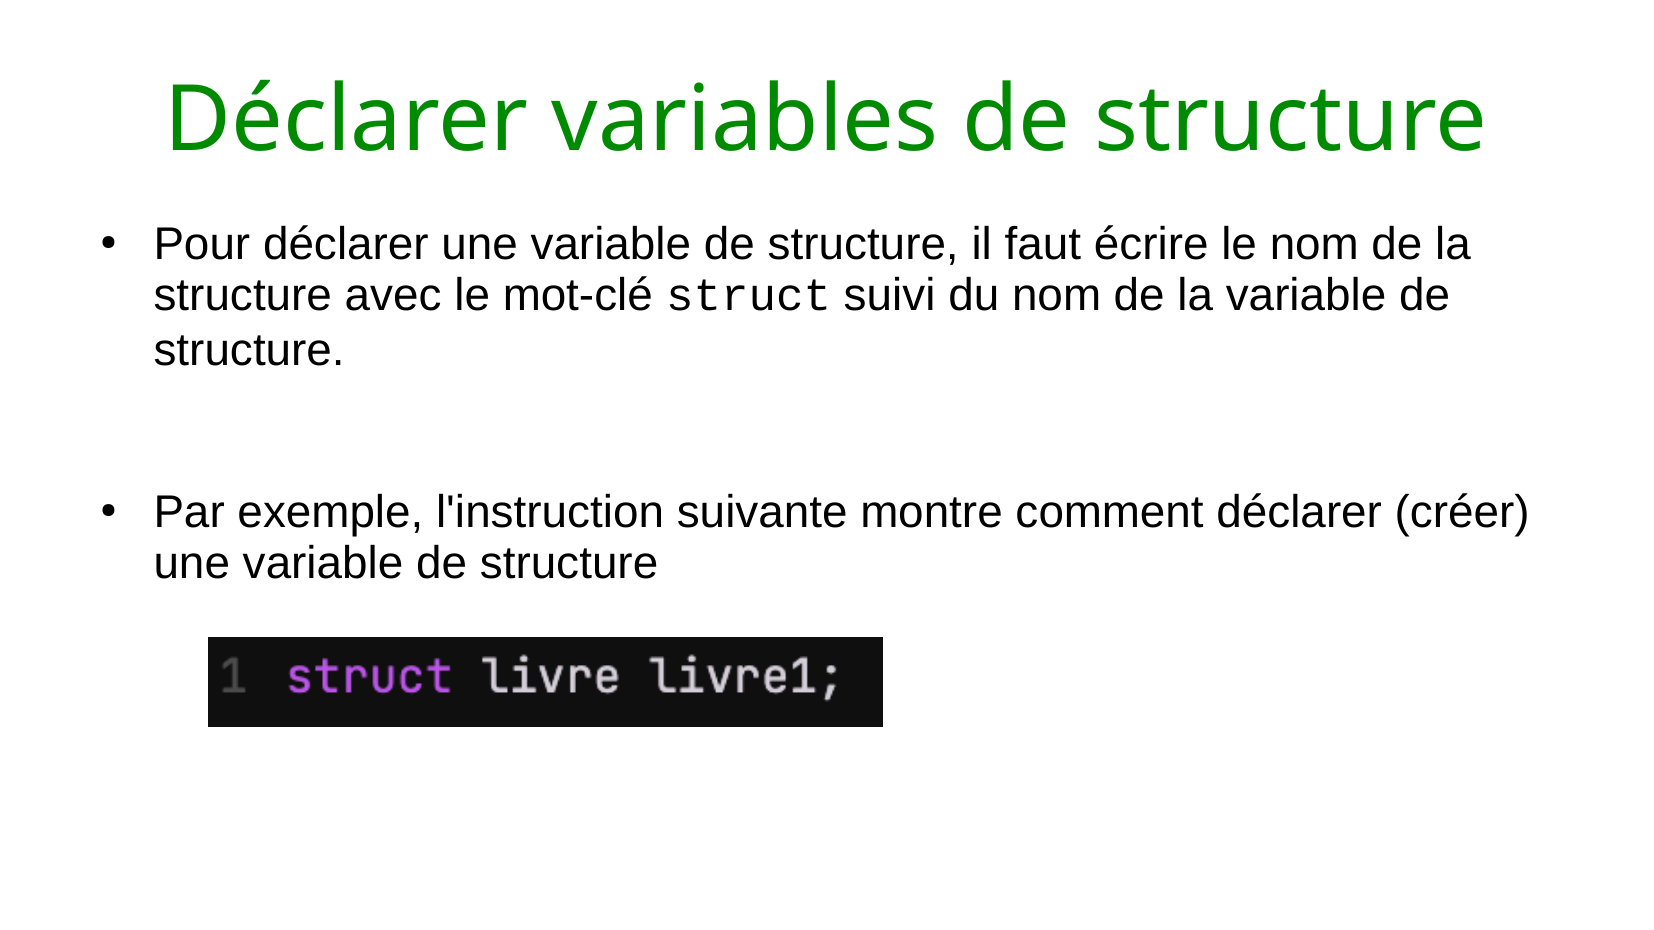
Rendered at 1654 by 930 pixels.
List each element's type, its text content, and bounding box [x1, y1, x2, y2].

title Déclarer variables de structure [82, 37, 1571, 193]
picture [208, 637, 883, 727]
list Pour déclarer une variable de structure, il faut écrire le nom de la structure avec le mot-clé struct suivi du nom de la variable de structure. Par exemple, l'instruction suivante montre comment déclarer (créer) une variable de structure [82, 217, 1571, 826]
